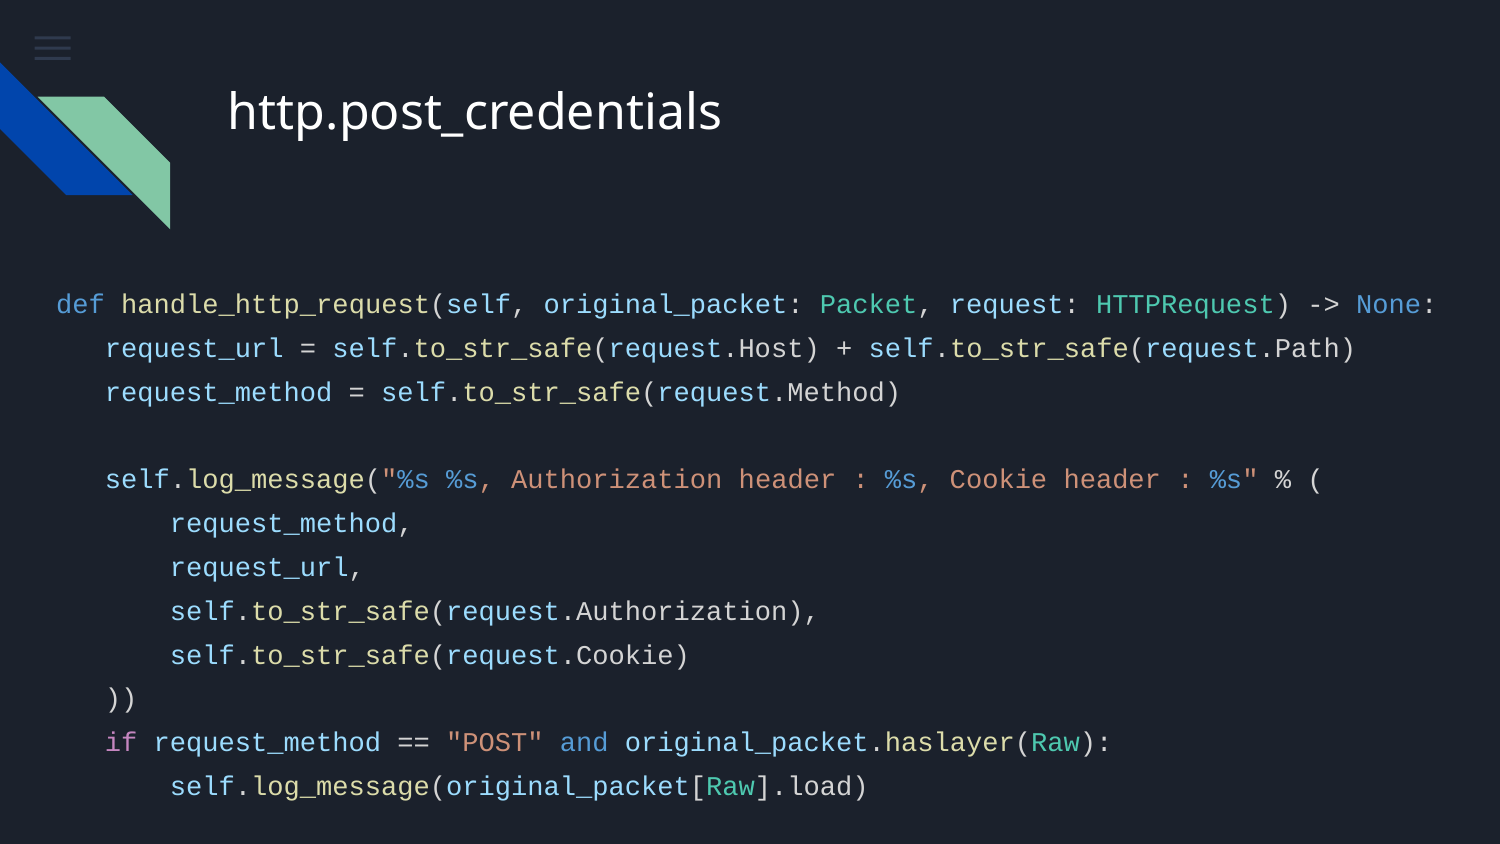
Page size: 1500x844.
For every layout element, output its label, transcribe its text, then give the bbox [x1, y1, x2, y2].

text_box def handle_http_request(self, original_packet: Packet, request: HTTPRequest) -> None: request_url = self.to_str_safe(request.Host) + self.to_str_safe(request.Path) request_method = self.to_str_safe(request.Method) self.log_message("%s %s, Authorization header : %s, Cookie header : %s" % ( request_method, request_url, self.to_str_safe(request.Authorization), self.to_str_safe(request.Cookie) )) if request_method == "POST" and original_packet.haslayer(Raw): self.log_message(original_packet[Raw].load) [41, 260, 1459, 817]
title http.post_credentials [212, 64, 1368, 215]
